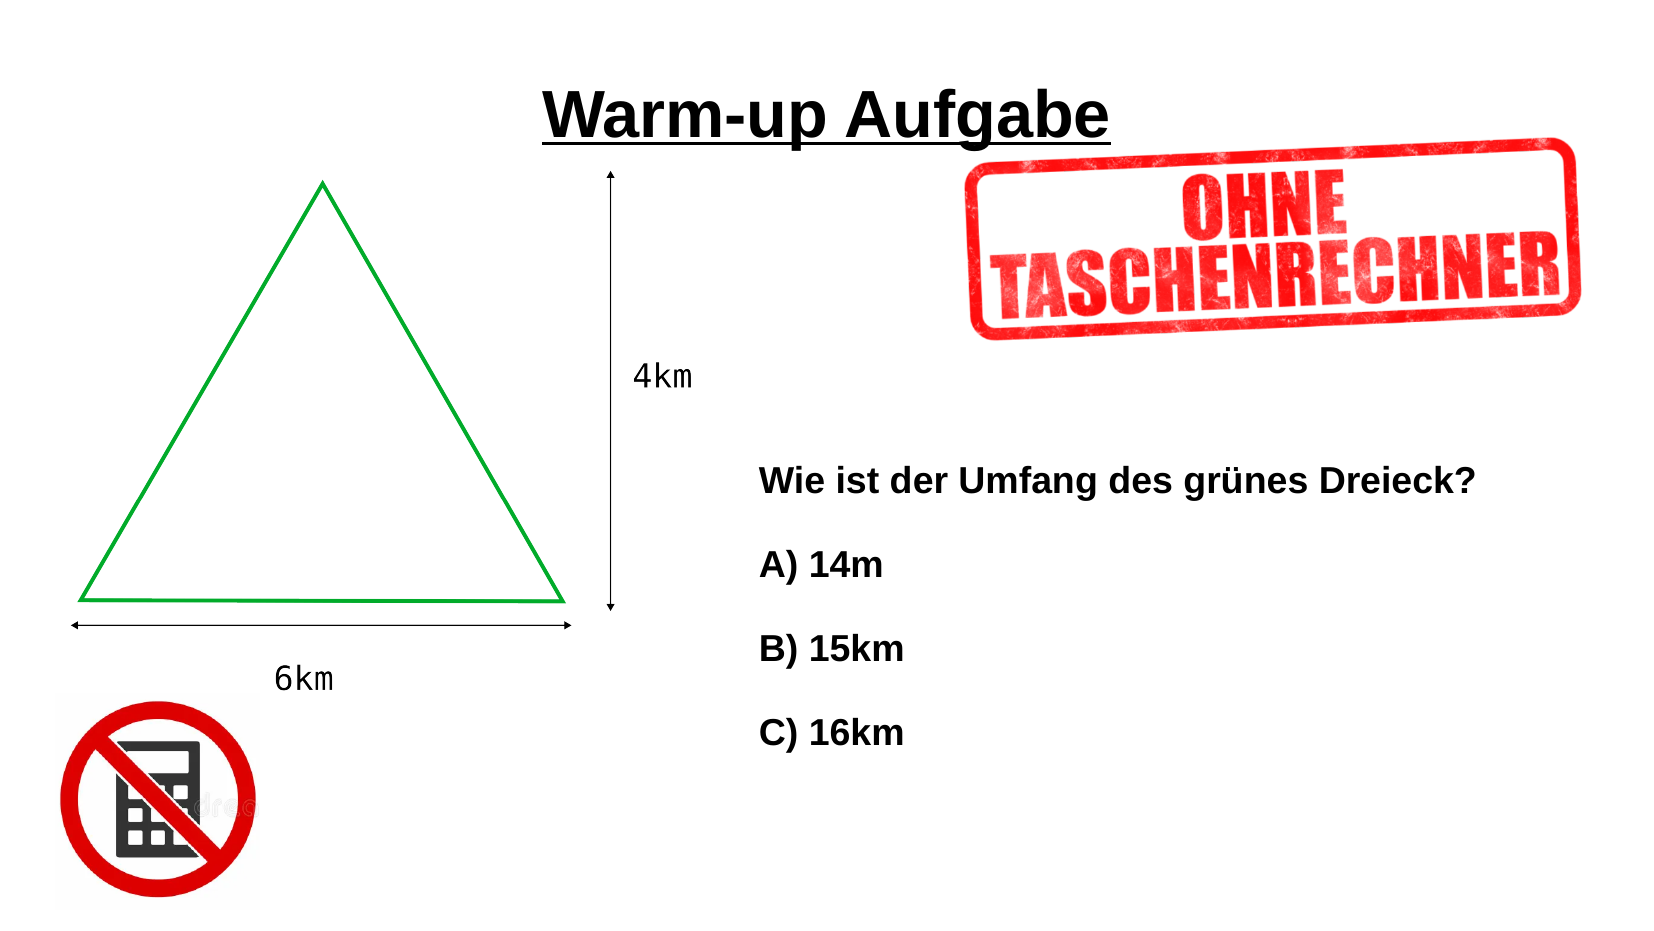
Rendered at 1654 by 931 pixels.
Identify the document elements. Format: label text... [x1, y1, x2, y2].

picture [933, 106, 1612, 371]
picture [0, 0, 709, 910]
text_box Wie ist der Umfang des grünes Dreieck? A) 14m B) 15km C) 16km [744, 452, 1560, 846]
title Warm-up Aufgabe [709, 37, 1571, 193]
